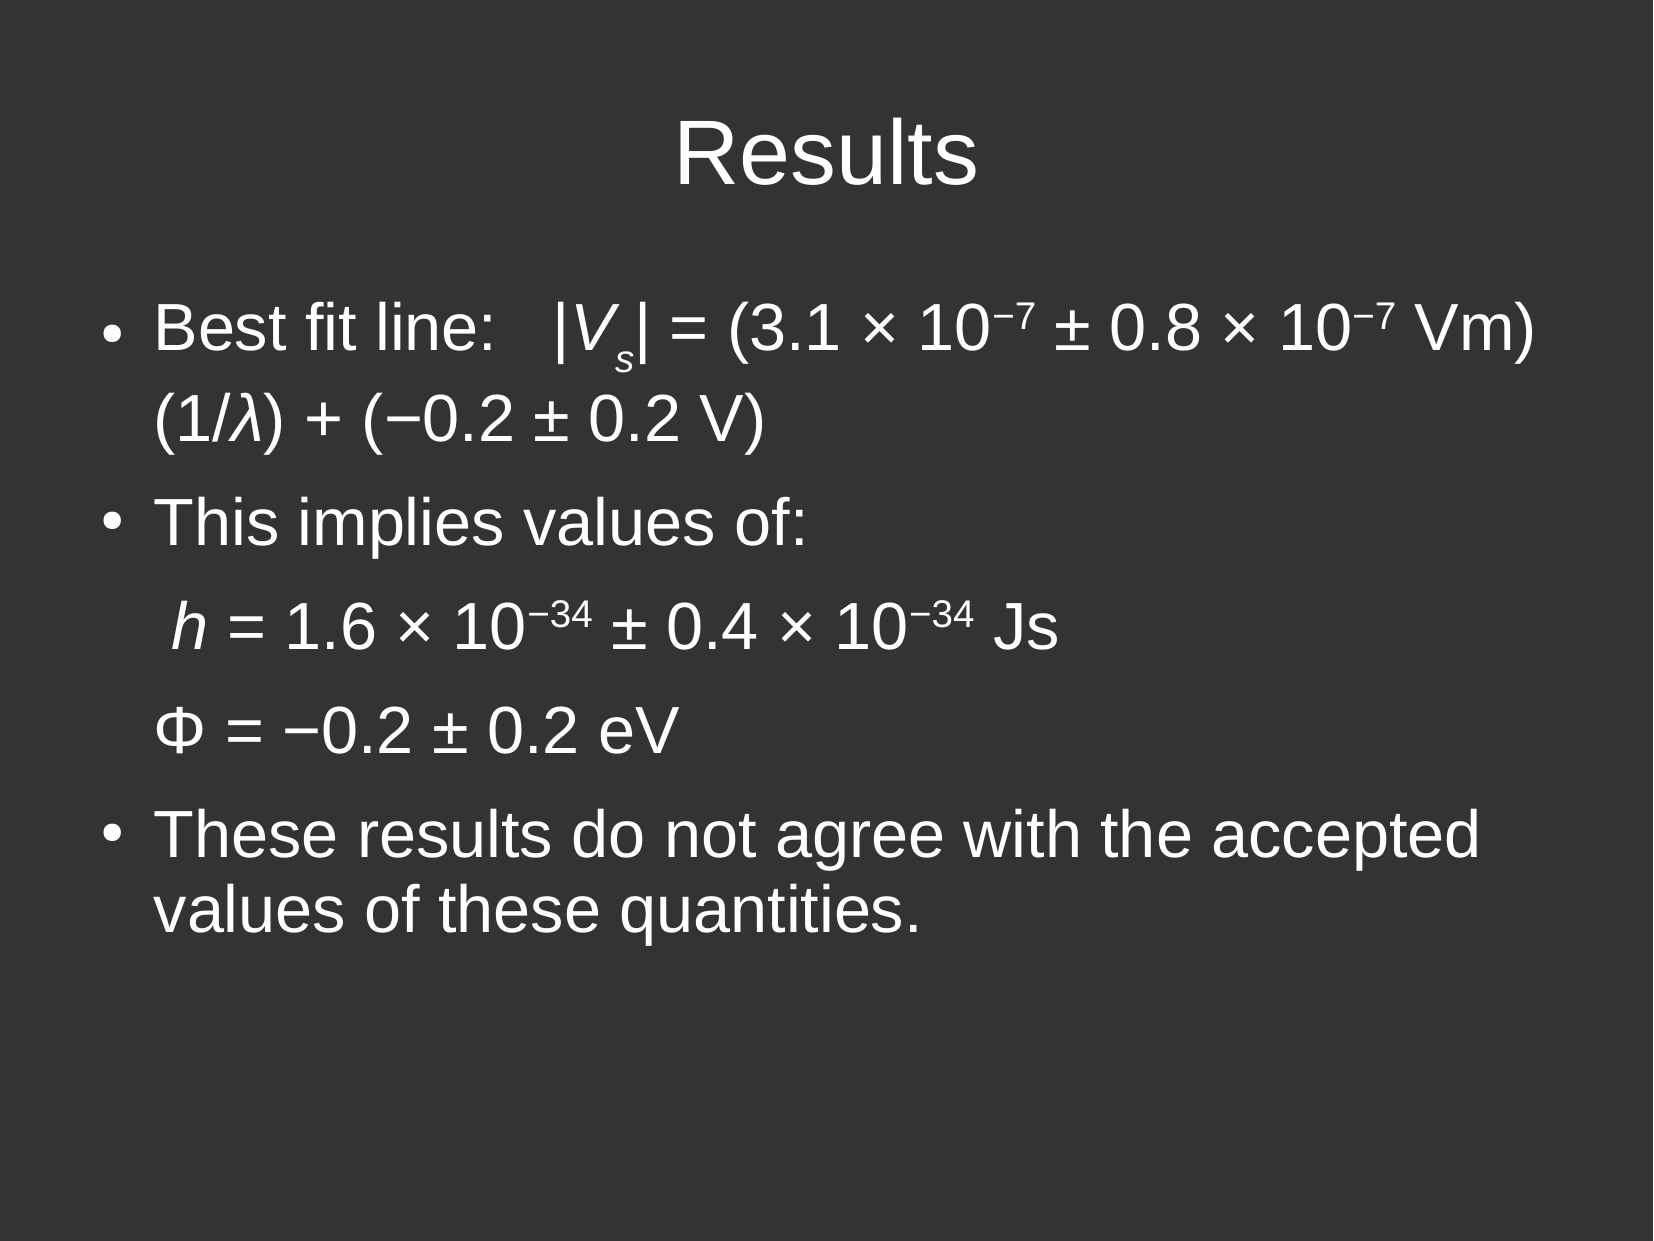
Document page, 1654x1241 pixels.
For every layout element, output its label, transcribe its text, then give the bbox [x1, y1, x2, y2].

list Best fit line: |Vs| = (3.1 × 10−7 ± 0.8 × 10−7 Vm) (1/λ) + (−0.2 ± 0.2 V) This implies values of: h = 1.6 × 10−34 ± 0.4 × 10−34 Js Φ = −0.2 ± 0.2 eV These results do not agree with the accepted values of these quantities. [82, 290, 1571, 1010]
title Results [82, 49, 1571, 257]
